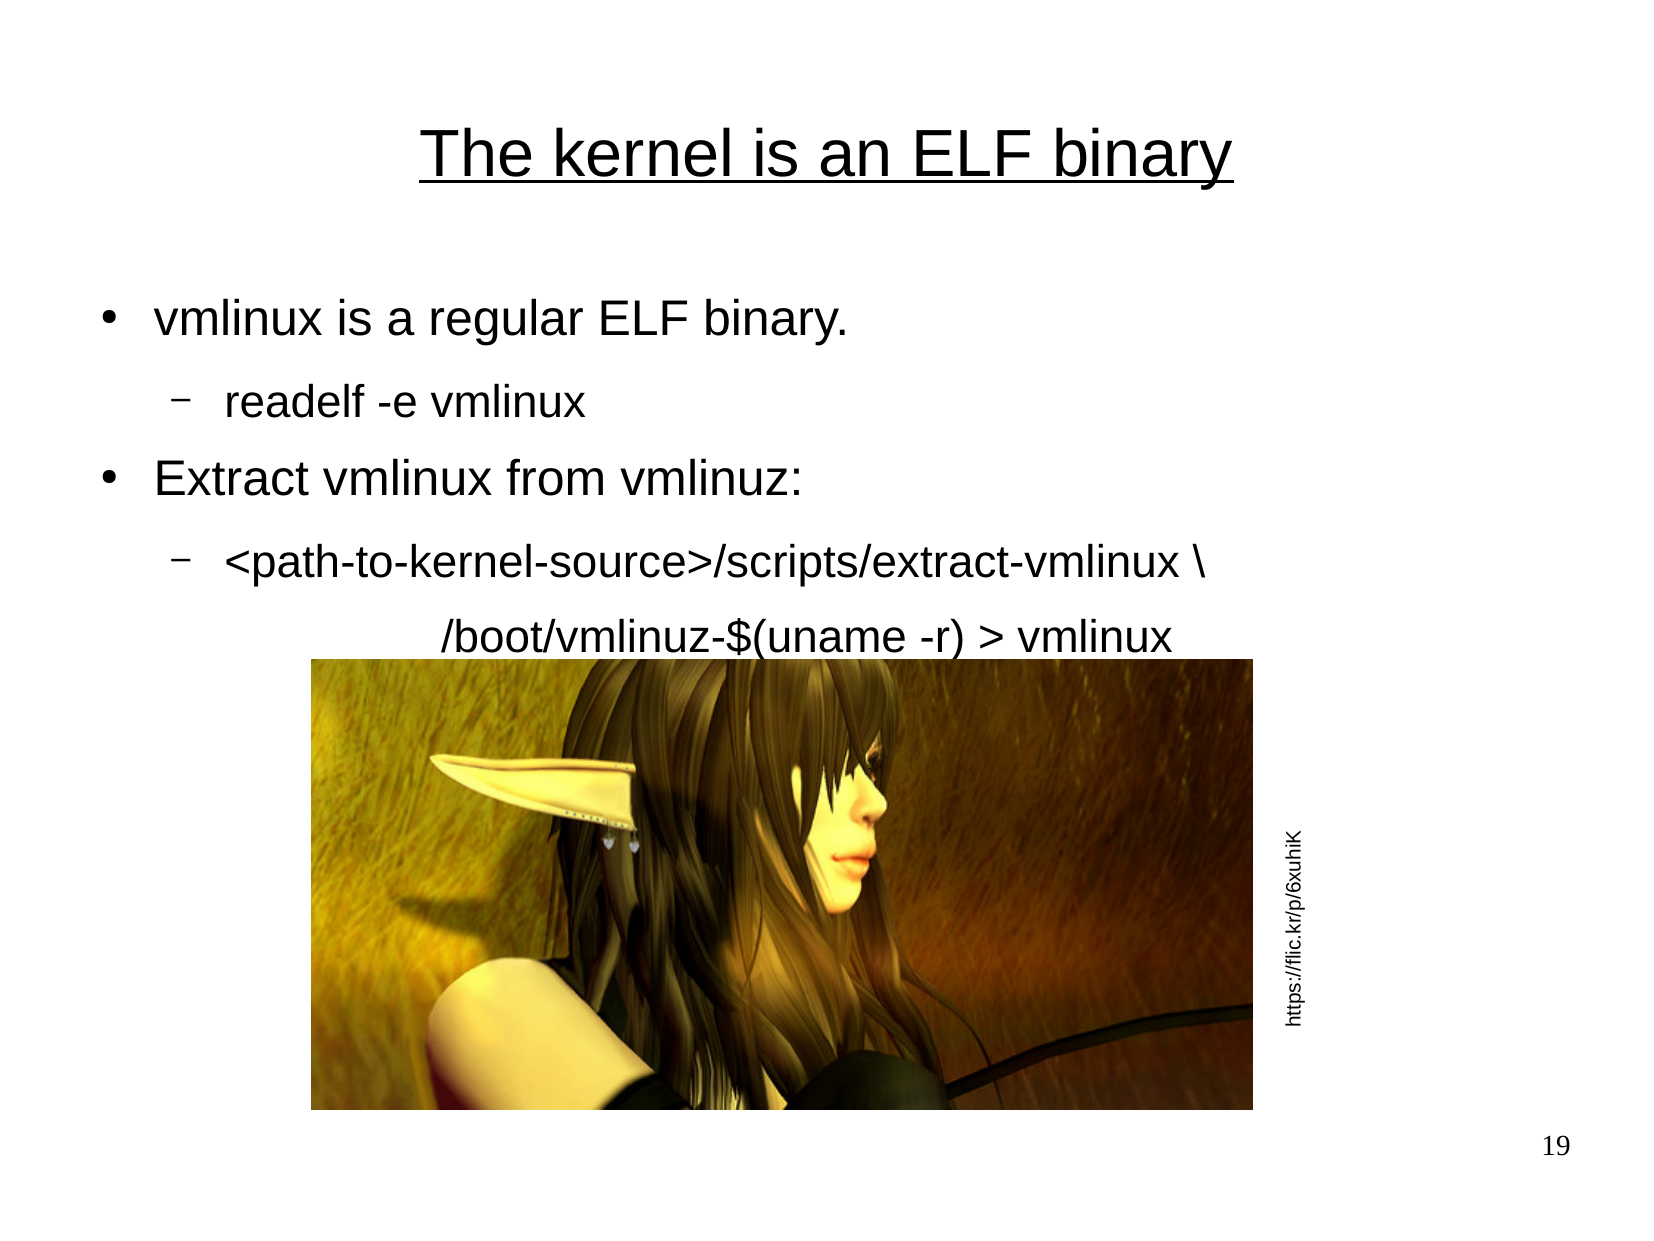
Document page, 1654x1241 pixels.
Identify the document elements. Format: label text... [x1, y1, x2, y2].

list vmlinux is a regular ELF binary. readelf -e vmlinux Extract vmlinux from vmlinuz: <path-to-kernel-source>/scripts/extract-vmlinux \ /boot/vmlinuz-$(uname -r) > vmlinux [82, 290, 1576, 766]
picture [311, 659, 1253, 1111]
text_box https://flic.kr/p/6xuhiK [1274, 701, 1343, 1043]
title The kernel is an ELF binary [82, 49, 1571, 257]
